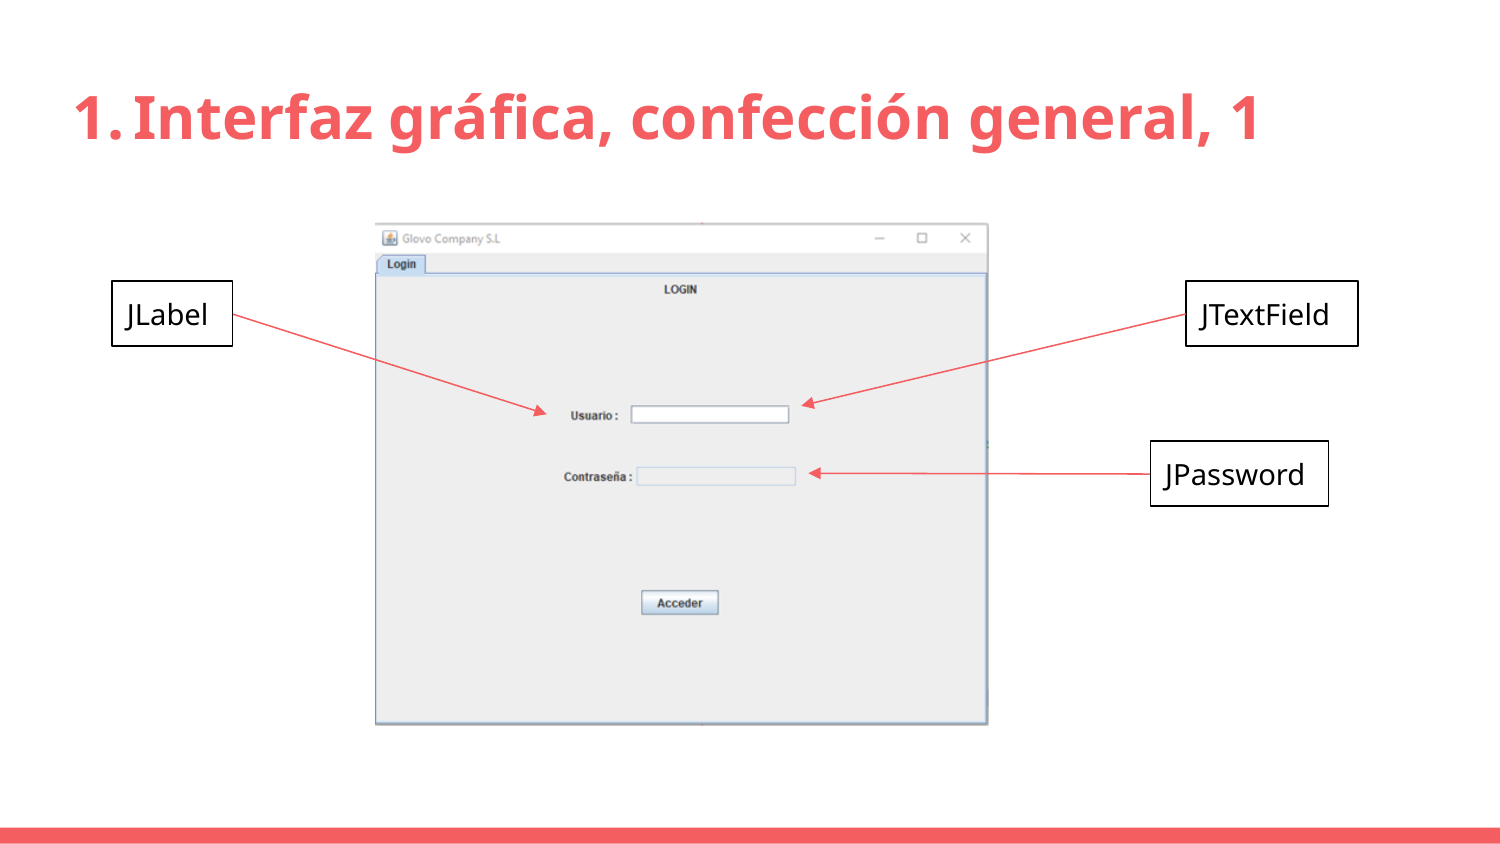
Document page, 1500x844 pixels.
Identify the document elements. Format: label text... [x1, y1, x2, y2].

title Interfaz gráfica, confección general, 1 [51, 64, 1449, 167]
text_box JTextField [1185, 281, 1359, 347]
text_box JLabel [111, 281, 233, 347]
text_box JPassword [1150, 441, 1329, 507]
picture [375, 222, 989, 726]
